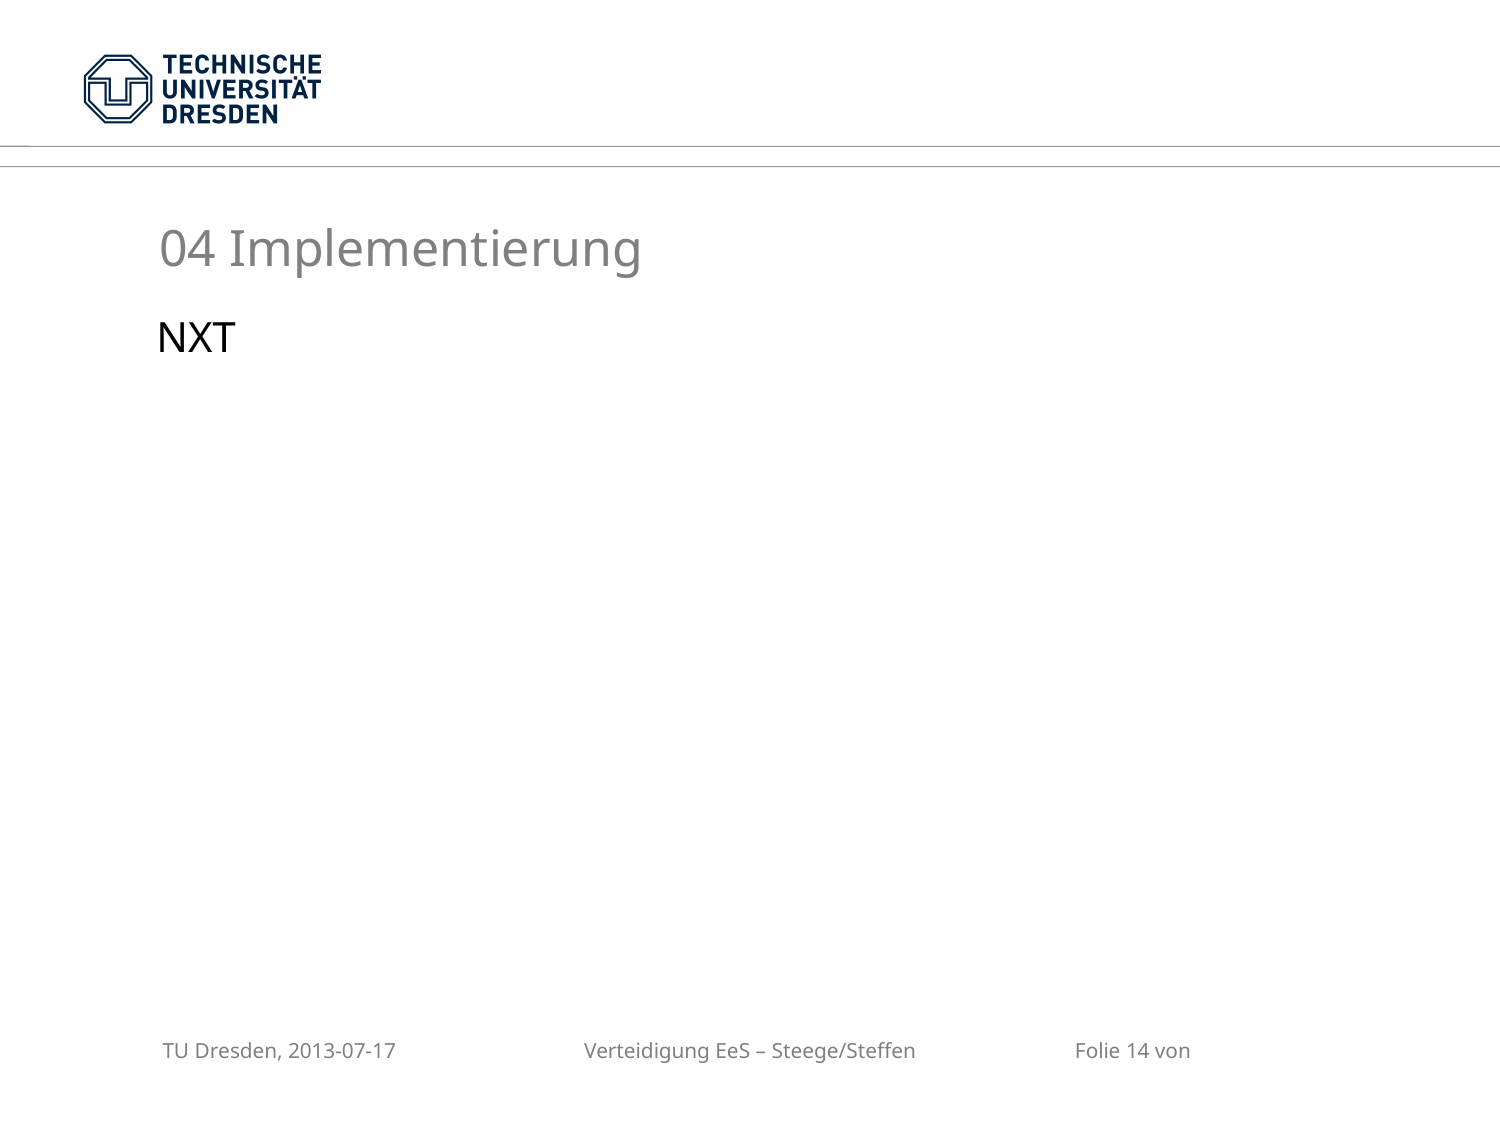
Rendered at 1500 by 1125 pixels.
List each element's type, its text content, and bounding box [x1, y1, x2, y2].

text_box Folie <Nummer> von [1074, 1037, 1388, 1075]
text_box NXT [156, 299, 1388, 363]
text_box Verteidigung EeS – Steege/Steffen [512, 1037, 988, 1088]
title 04 Implementierung [159, 208, 1391, 284]
picture [83, 54, 321, 124]
text_box TU Dresden, 2013-07-17 [162, 1037, 500, 1082]
